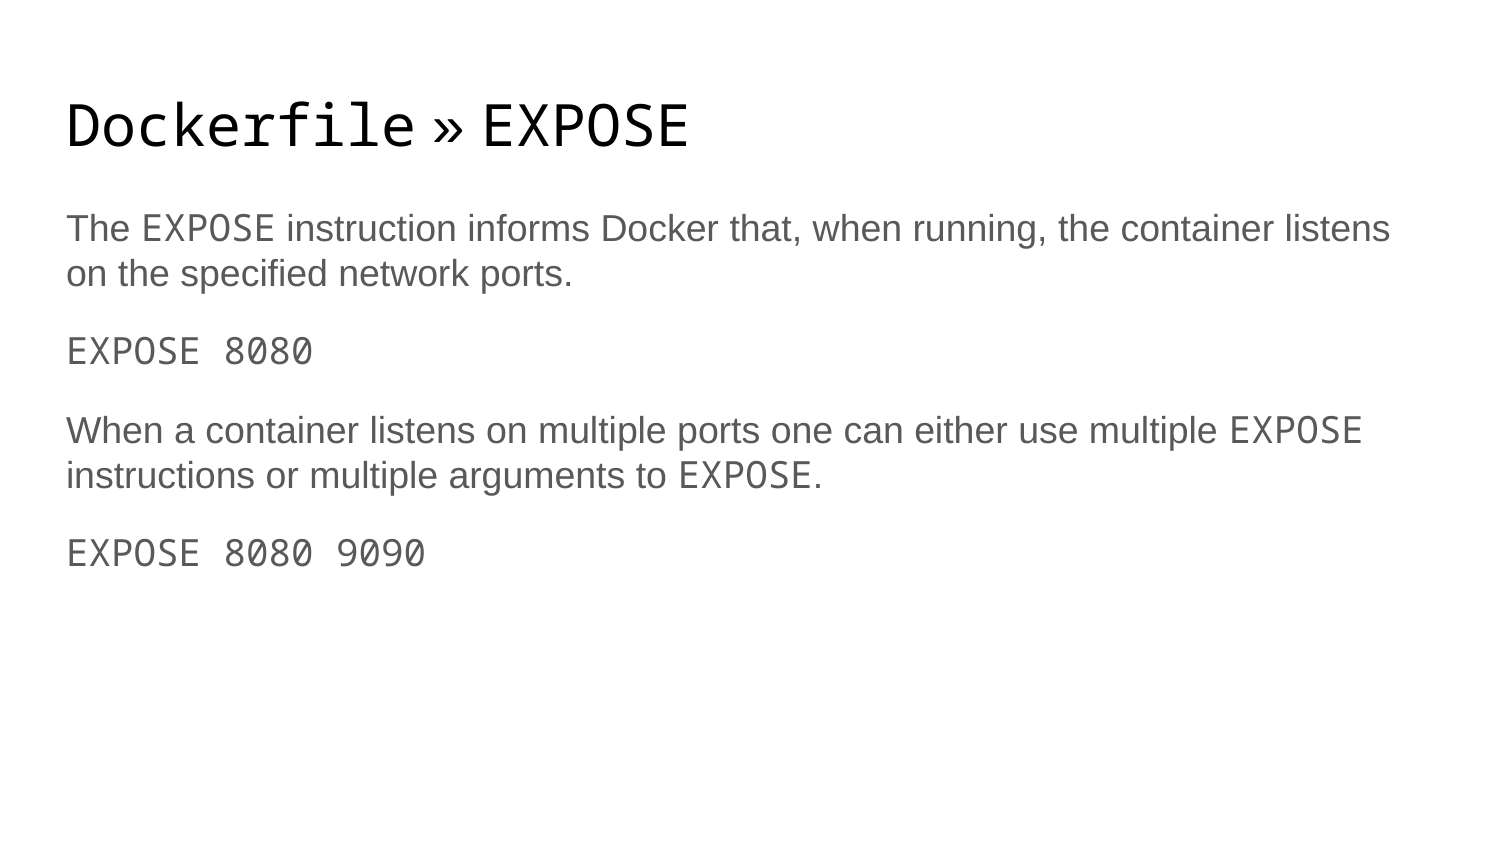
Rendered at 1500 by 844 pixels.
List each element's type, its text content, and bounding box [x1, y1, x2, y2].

title Dockerfile » EXPOSE [51, 72, 1449, 167]
list The EXPOSE instruction informs Docker that, when running, the container listens on the specified network ports. EXPOSE 8080 When a container listens on multiple ports one can either use multiple EXPOSE instructions or multiple arguments to EXPOSE. EXPOSE 8080 9090 [51, 189, 1449, 750]
